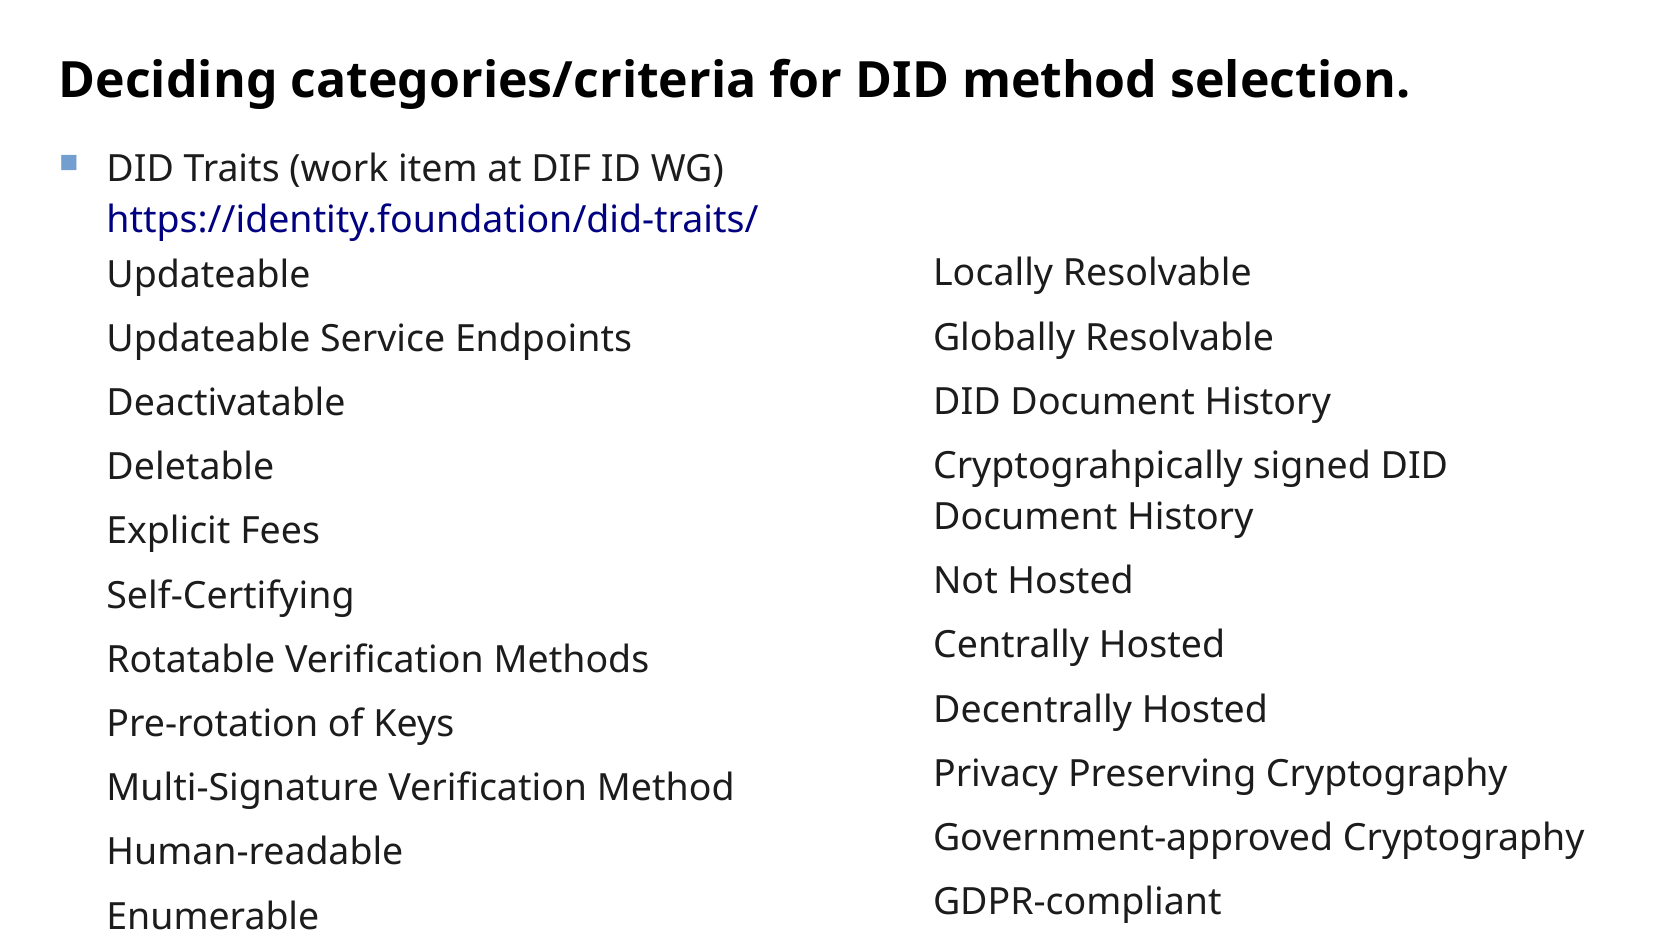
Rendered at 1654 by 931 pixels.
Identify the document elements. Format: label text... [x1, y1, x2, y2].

list DID Traits (work item at DIF ID WG) https://identity.foundation/did-traits/ [59, 141, 1583, 272]
list Updateable Updateable Service Endpoints Deactivatable Deletable Explicit Fees Self-Certifying Rotatable Verification Methods Pre-rotation of Keys Multi-Signature Verification Method Human-readable Enumerable [59, 247, 792, 875]
list Locally Resolvable Globally Resolvable DID Document History Cryptograhpically signed DID Document History Not Hosted Centrally Hosted Decentrally Hosted Privacy Preserving Cryptography Government-approved Cryptography GDPR-compliant [885, 245, 1619, 873]
title Deciding categories/criteria for DID method selection. [0, 44, 1595, 178]
